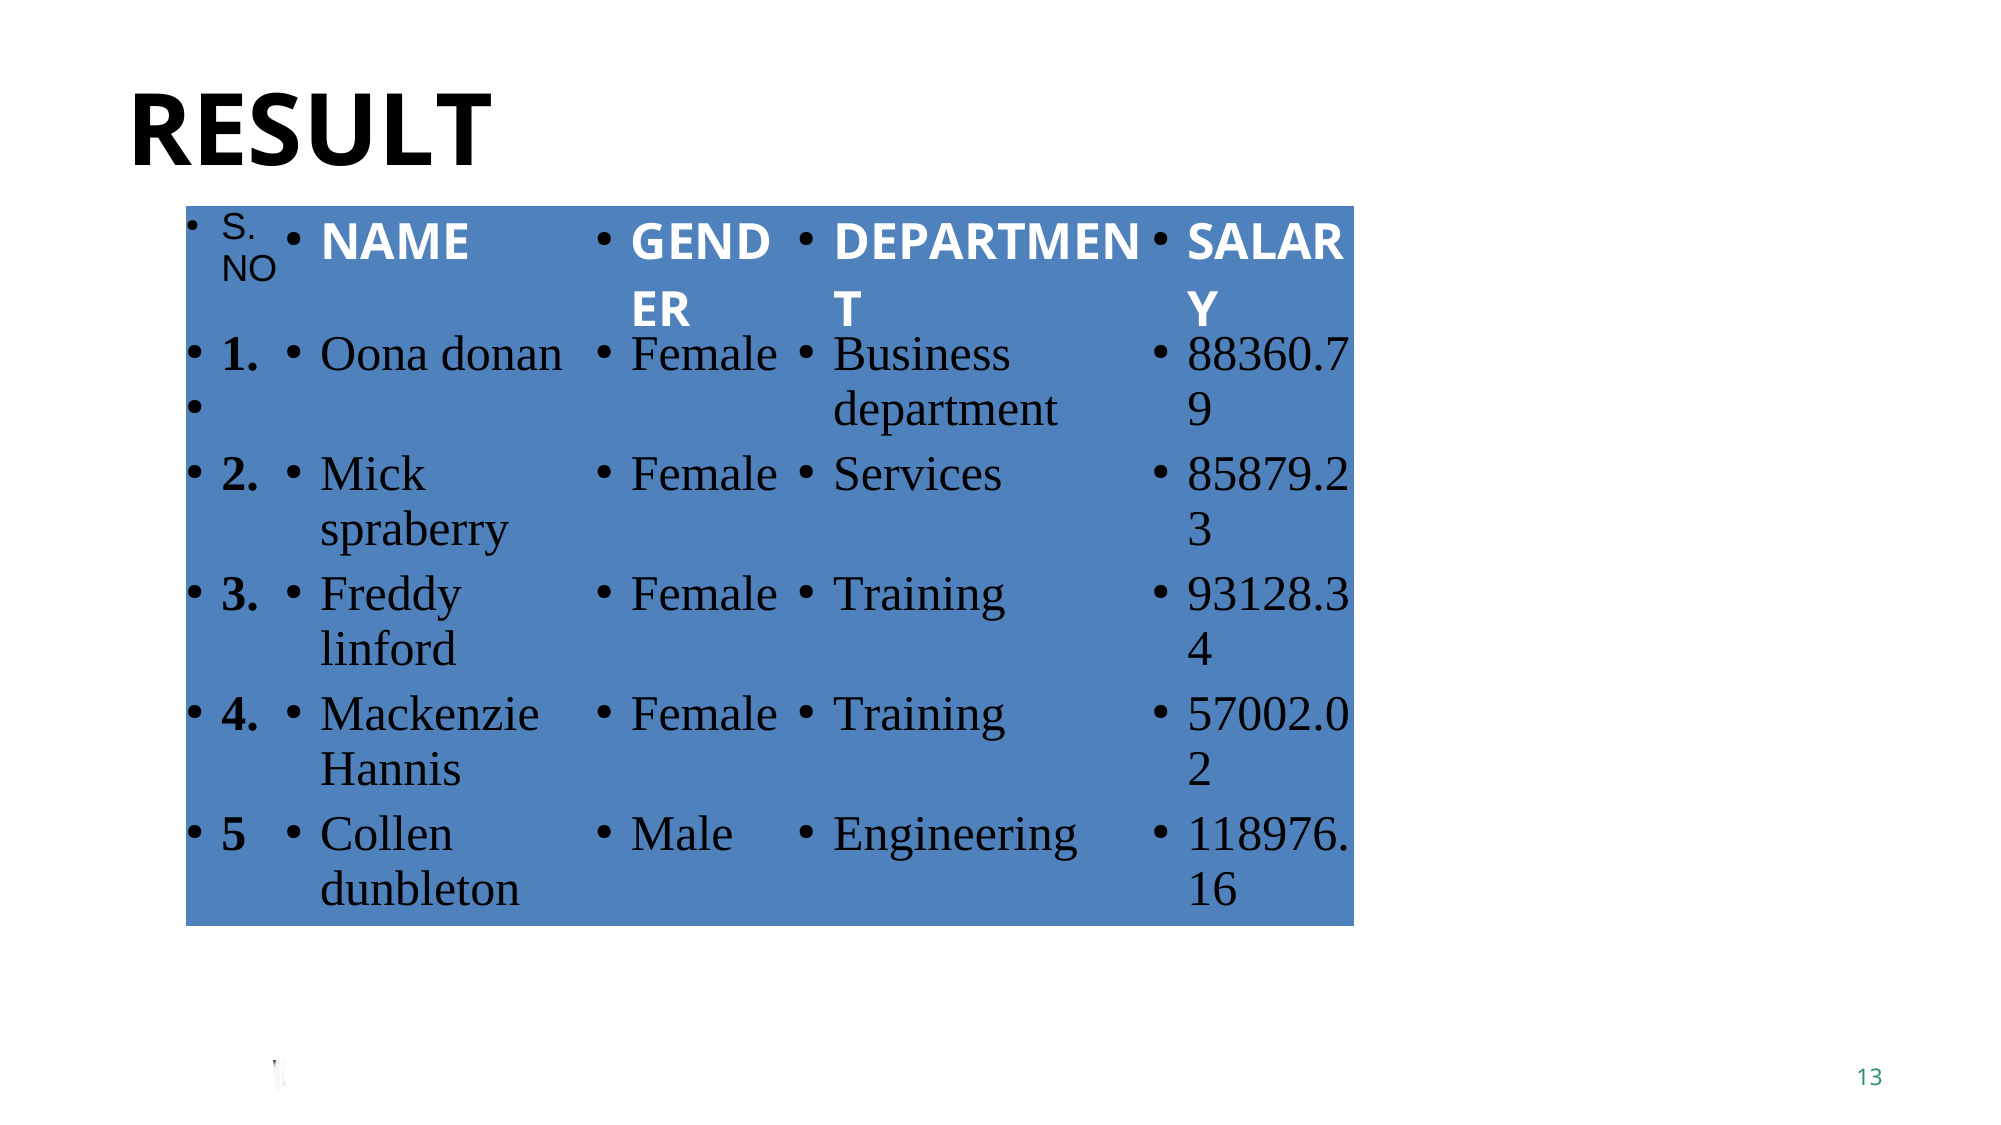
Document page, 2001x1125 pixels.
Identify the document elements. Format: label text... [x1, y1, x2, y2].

table_cell Female [595, 446, 798, 566]
table_cell Services [798, 446, 1152, 566]
table_cell 57002.02 [1152, 686, 1354, 806]
table_cell Training [798, 566, 1152, 686]
table_cell 3. [186, 566, 285, 686]
table_cell Male [595, 806, 798, 926]
table_cell 2. [186, 446, 285, 566]
table_cell 88360.79 [1152, 326, 1354, 446]
title RESULTS [123, 63, 524, 188]
table_cell 118976.16 [1152, 806, 1354, 926]
table_header GENDER [670, 313, 682, 326]
text_box 13 [1849, 1061, 1888, 1094]
table_cell 1. [186, 326, 285, 446]
table_cell Collen dunbleton [285, 806, 595, 926]
table_header NAME [285, 206, 595, 326]
table_header SALARY [1152, 206, 1354, 326]
table_cell 85879.23 [1152, 446, 1354, 566]
table_cell Engineering [798, 806, 1152, 926]
table_cell Female [595, 566, 798, 686]
table_cell Mick spraberry [285, 446, 595, 566]
table_header GENDER [595, 206, 798, 326]
table_cell 4. [186, 686, 285, 806]
table_header S. NO [186, 206, 285, 326]
table_cell 93128.34 [1152, 566, 1354, 686]
table_cell Female [595, 686, 798, 806]
table_cell Female [595, 326, 798, 446]
table_cell Freddy linford [285, 566, 595, 686]
table_cell Training [798, 686, 1152, 806]
table_cell Mackenzie Hannis [285, 686, 595, 806]
picture [273, 1060, 286, 1091]
table_cell 5 [186, 806, 285, 926]
table_cell Oona donan [285, 326, 595, 446]
table_header DEPARTMENT [798, 206, 1152, 326]
table_cell Business department [798, 326, 1152, 446]
